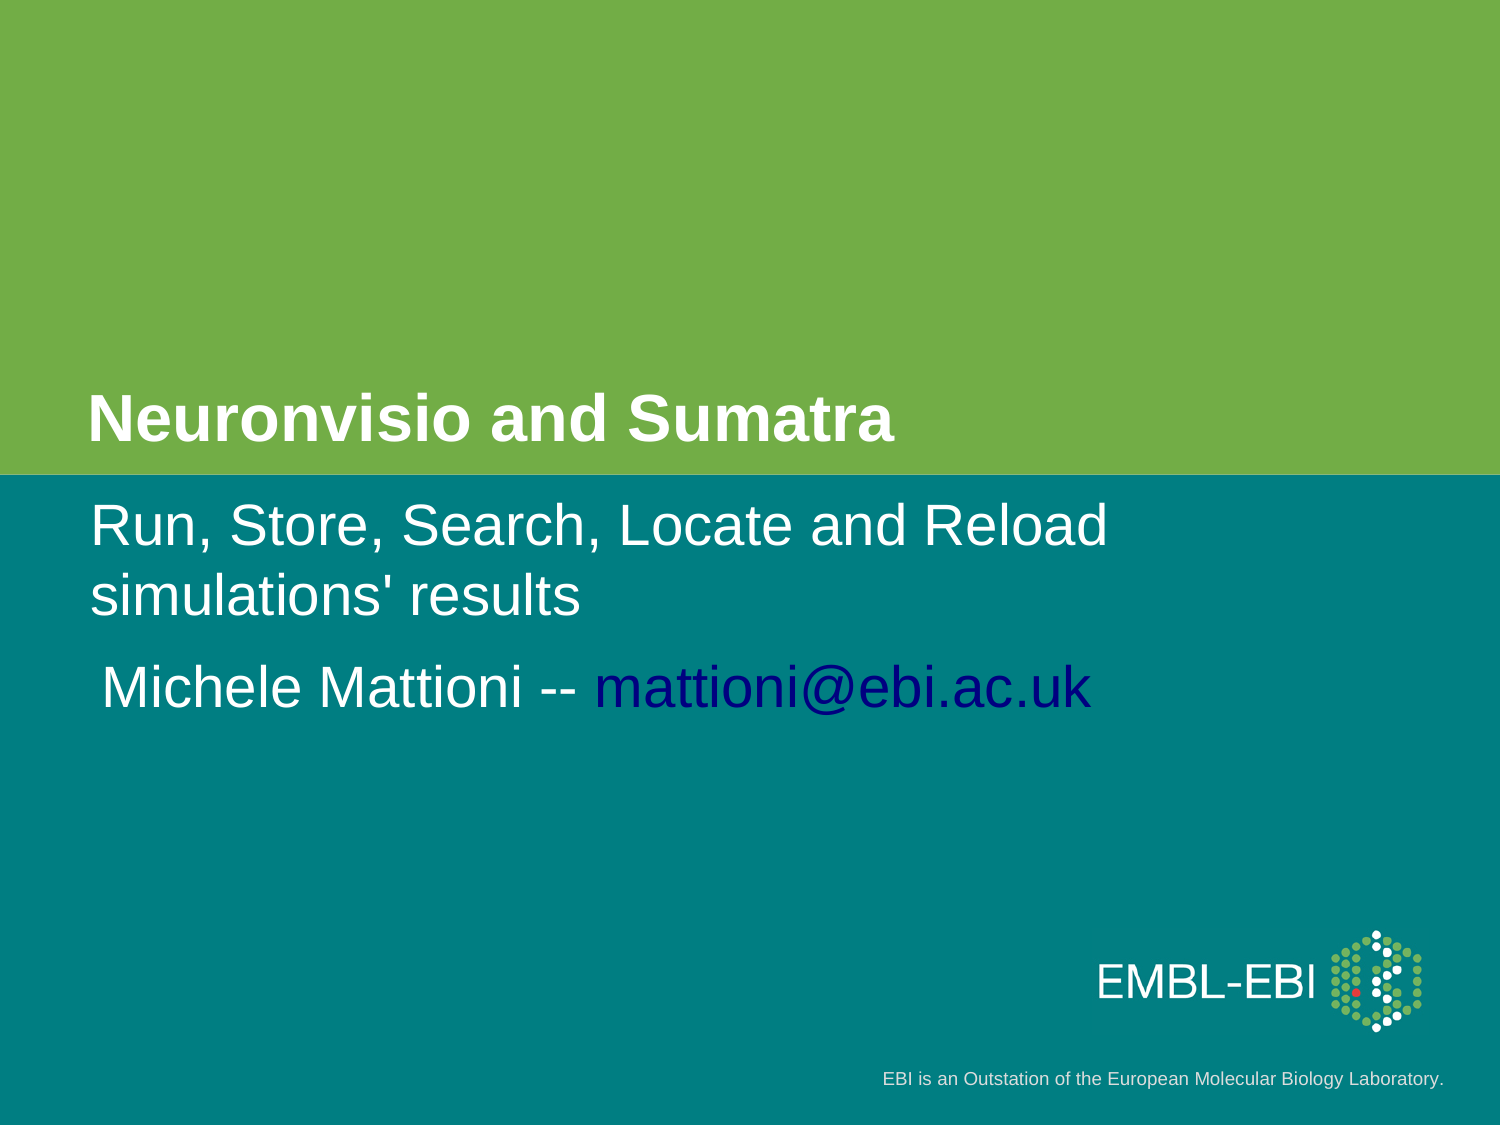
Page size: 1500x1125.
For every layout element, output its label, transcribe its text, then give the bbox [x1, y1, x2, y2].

text_box Michele Mattioni -- mattioni@ebi.ac.uk [101, 649, 1152, 720]
picture [1092, 928, 1429, 1035]
subtitle Run, Store, Search, Locate and Reload simulations' results [90, 487, 1141, 628]
title Neuronvisio and Sumatra [87, 374, 1363, 488]
